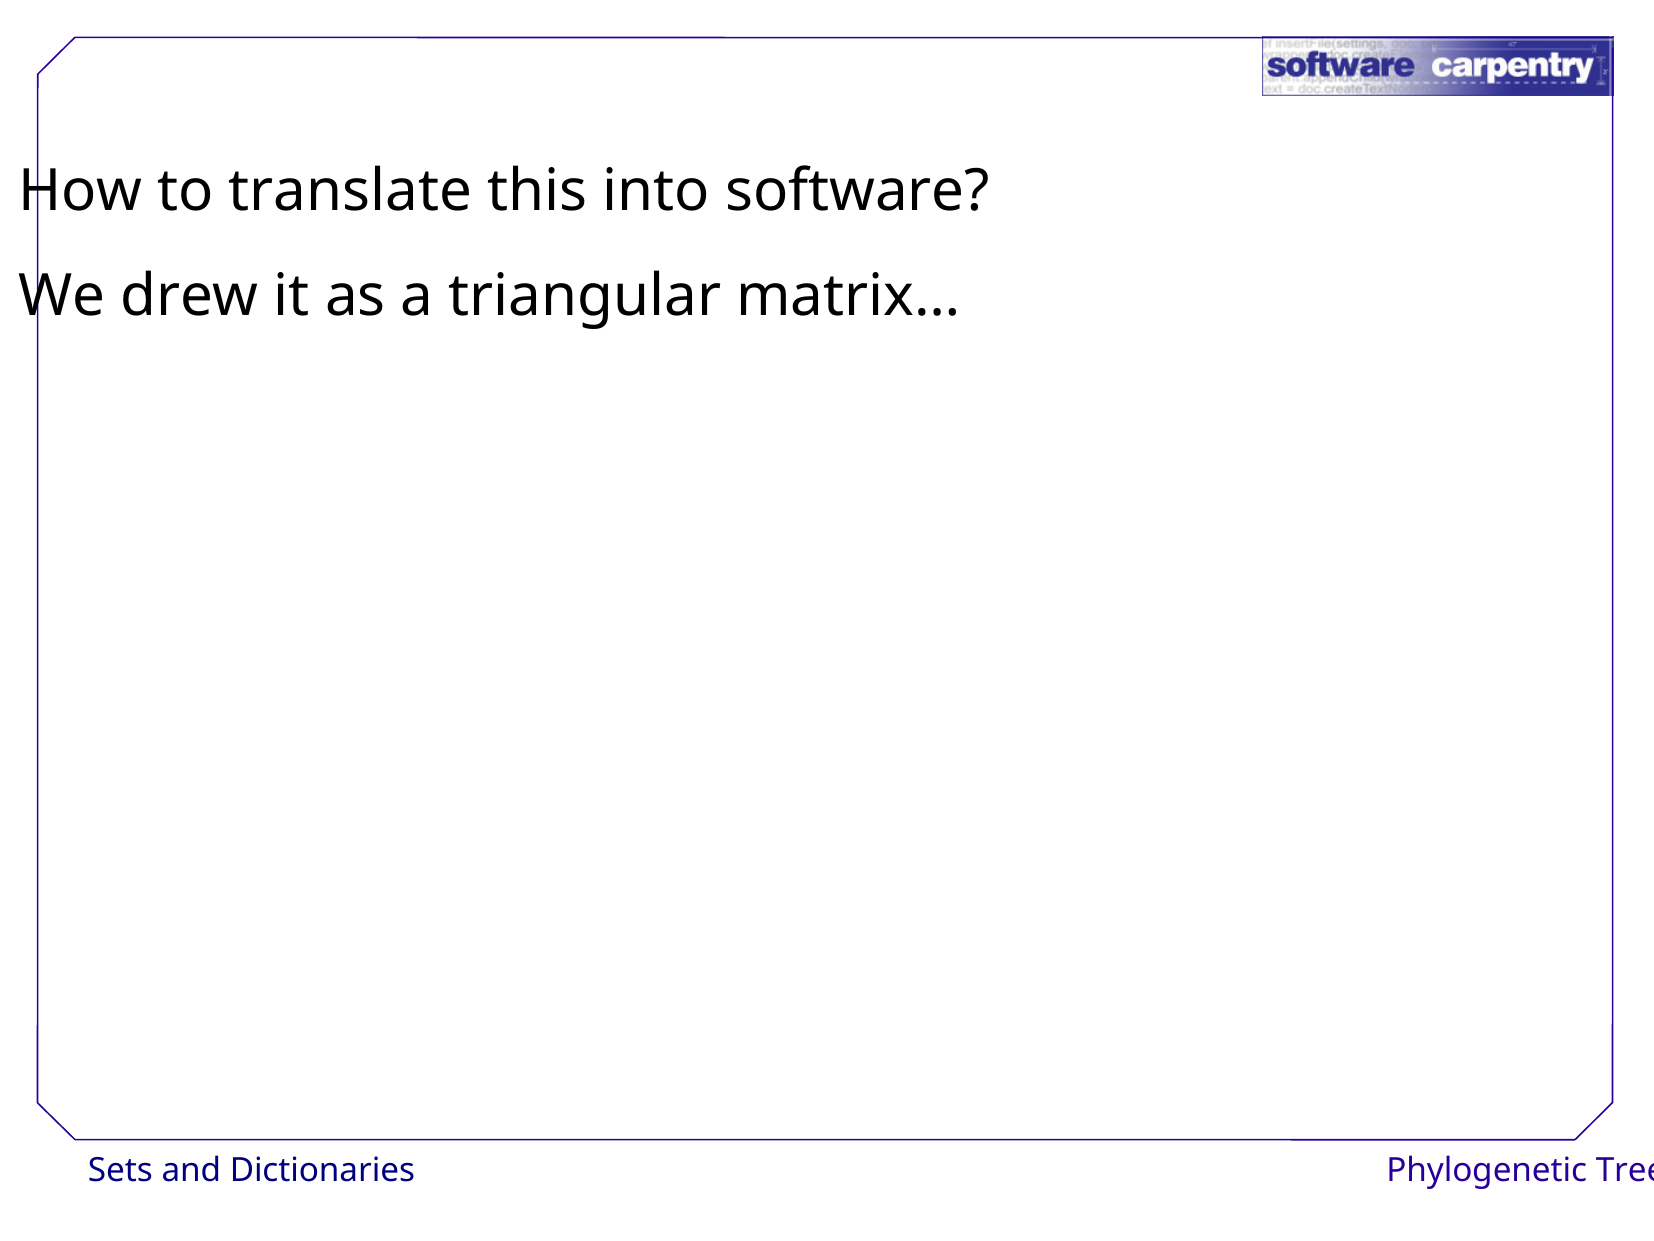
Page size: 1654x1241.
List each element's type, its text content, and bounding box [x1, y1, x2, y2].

picture [1262, 36, 1614, 96]
text_box How to translate this into software? We drew it as a triangular matrix… [3, 109, 1156, 335]
